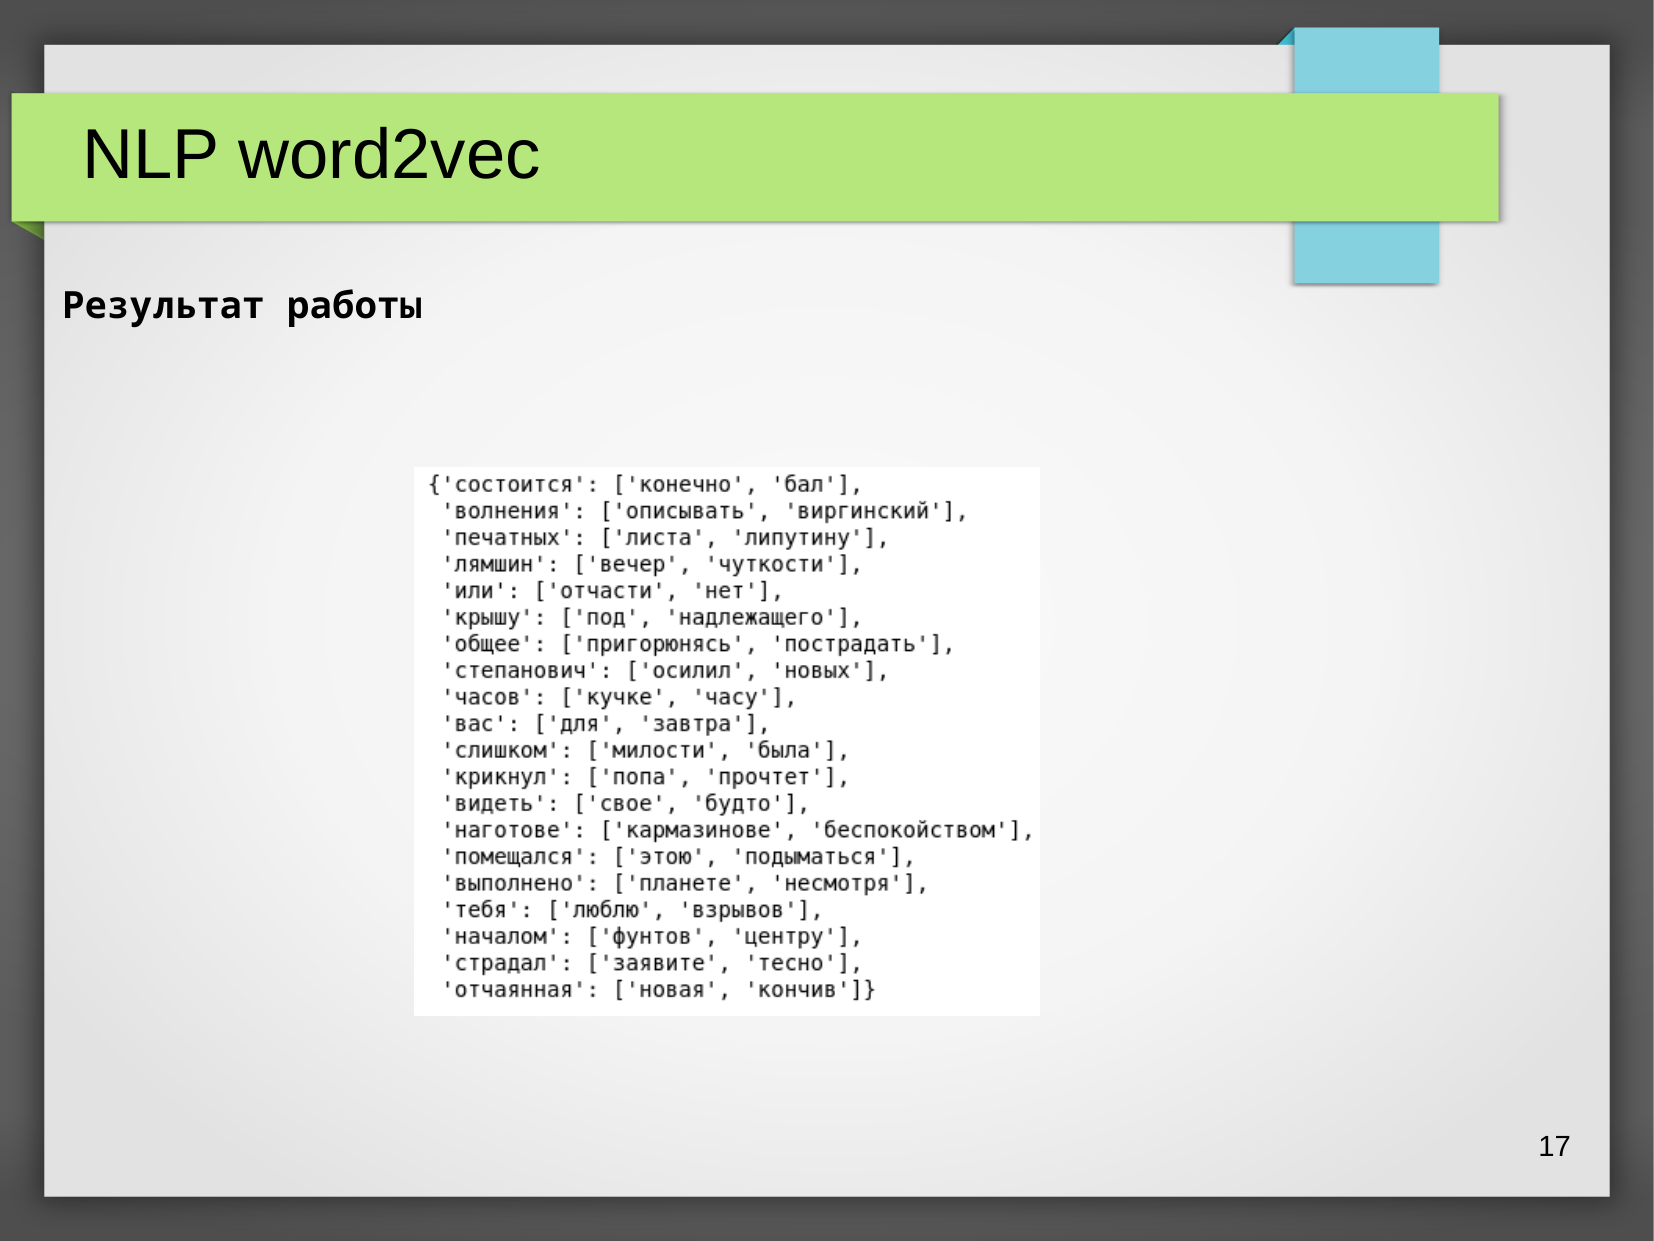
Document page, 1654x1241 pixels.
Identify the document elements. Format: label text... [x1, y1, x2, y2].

title NLP word2vec [82, 113, 1406, 194]
text_box Результат работы [47, 271, 1607, 426]
picture [0, 0, 1654, 1241]
